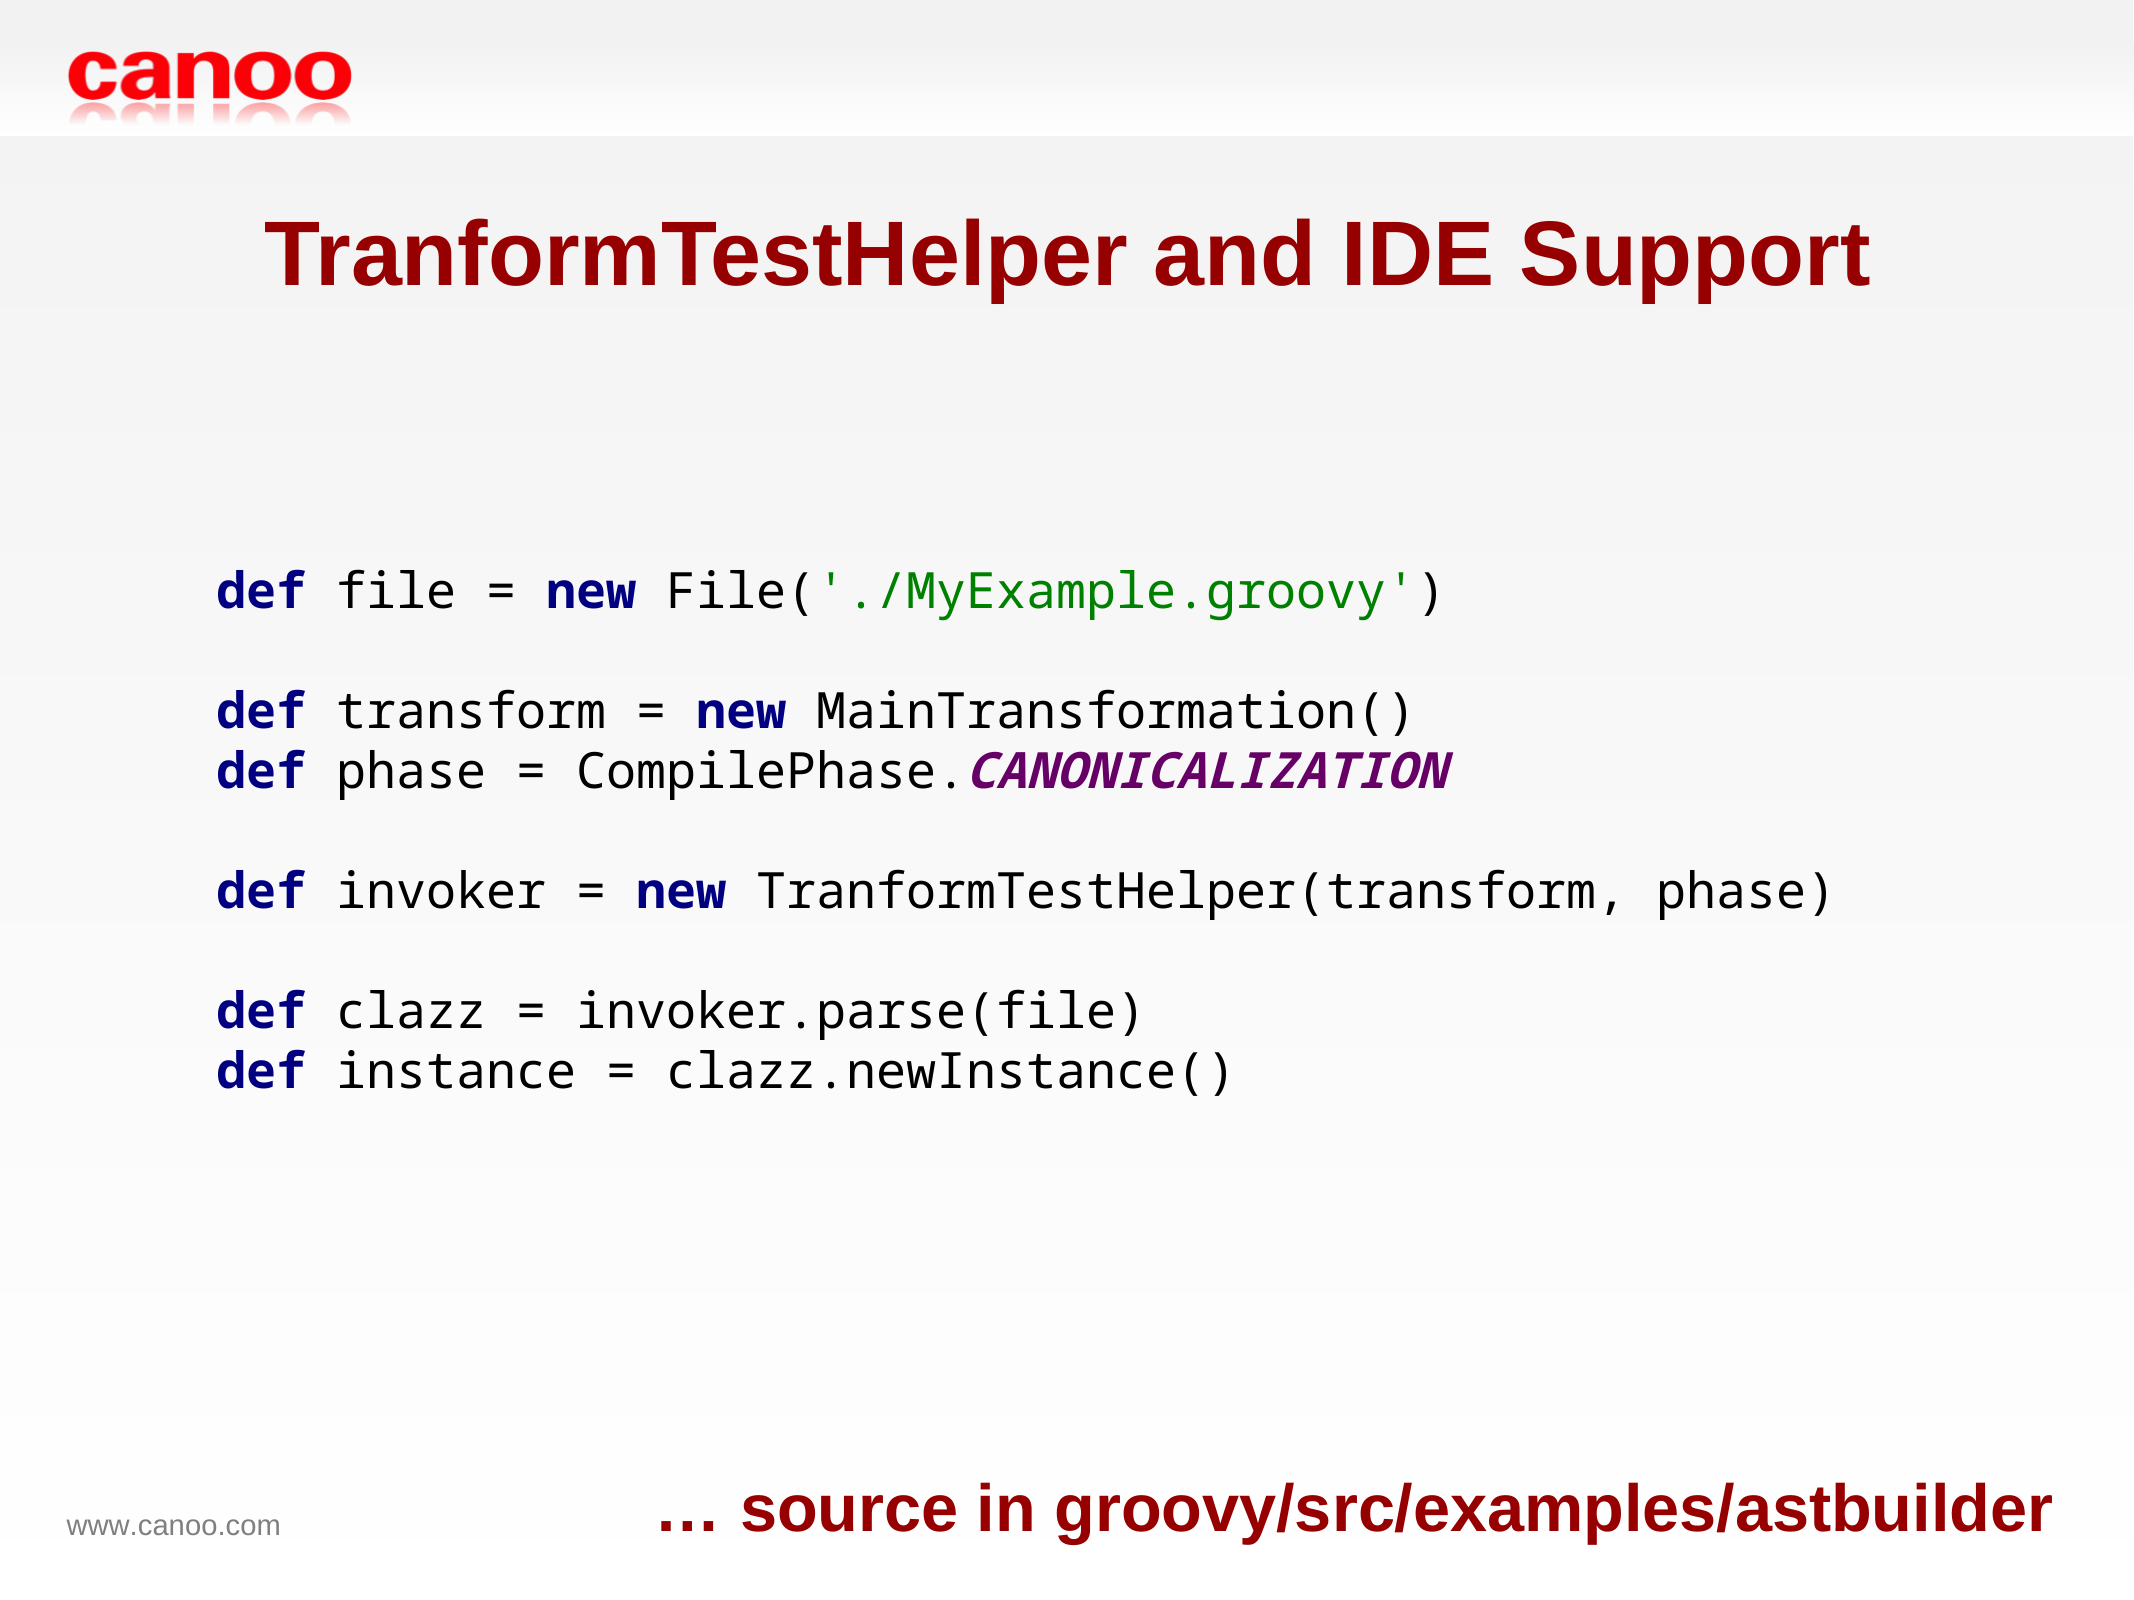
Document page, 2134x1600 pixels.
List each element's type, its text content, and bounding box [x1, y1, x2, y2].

subtitle def file = new File('./MyExample.groovy') def transform = new MainTransformation() def phase = CompilePhase.CANONICALIZATION def invoker = new TranformTestHelper(transform, phase) def clazz = invoker.parse(file) def instance = clazz.newInstance() [216, 403, 1917, 1254]
title … source in groovy/src/examples/astbuilder [50, 1450, 2063, 1560]
picture [65, 48, 353, 154]
title TranformTestHelper and IDE Support [62, 185, 2075, 313]
